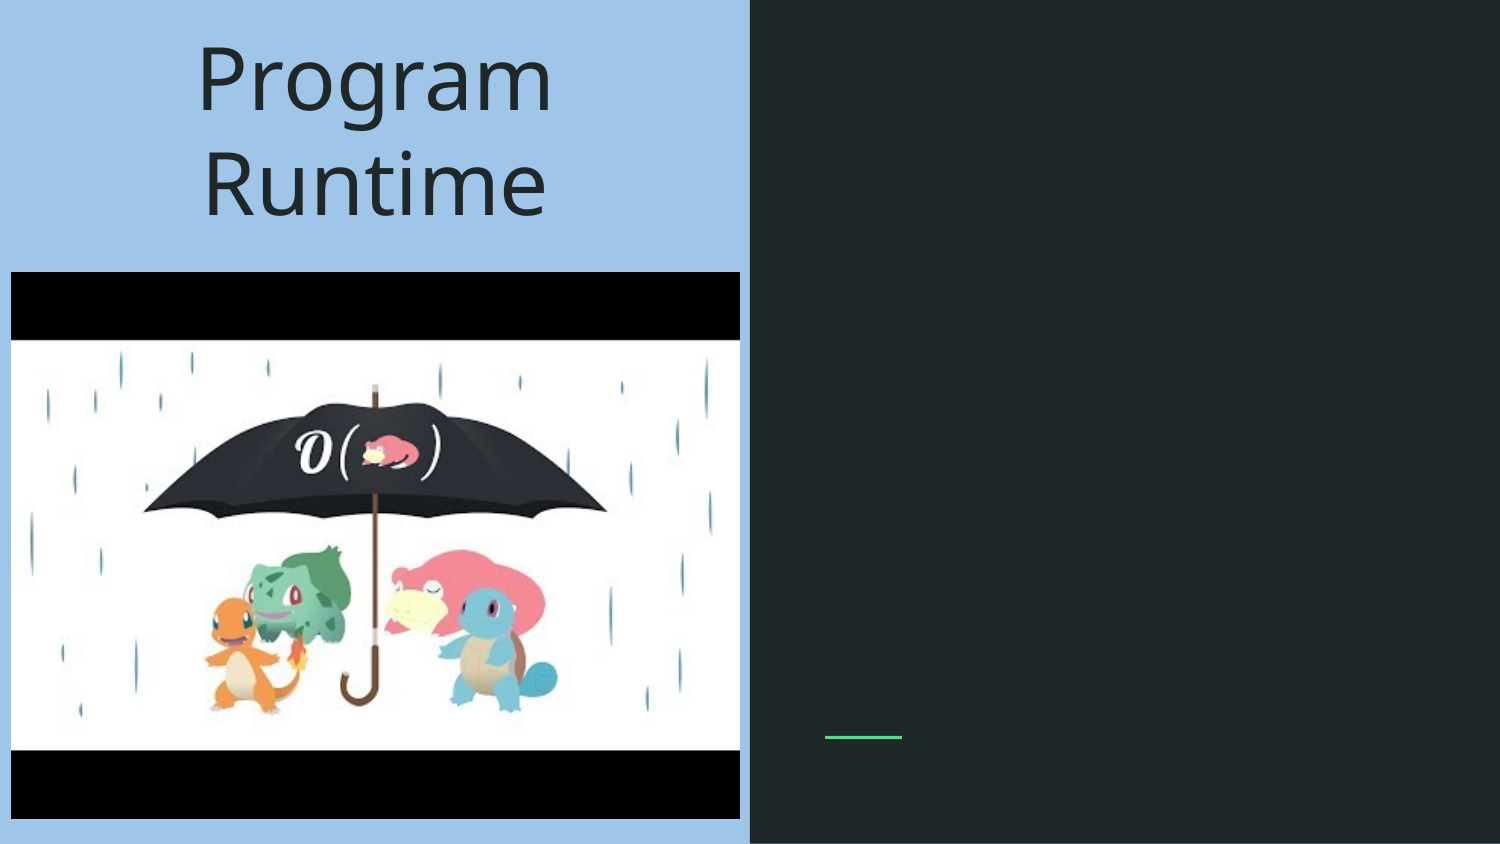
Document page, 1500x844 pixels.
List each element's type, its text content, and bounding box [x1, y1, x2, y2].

picture [11, 272, 740, 819]
title Program Runtime [43, 0, 708, 248]
